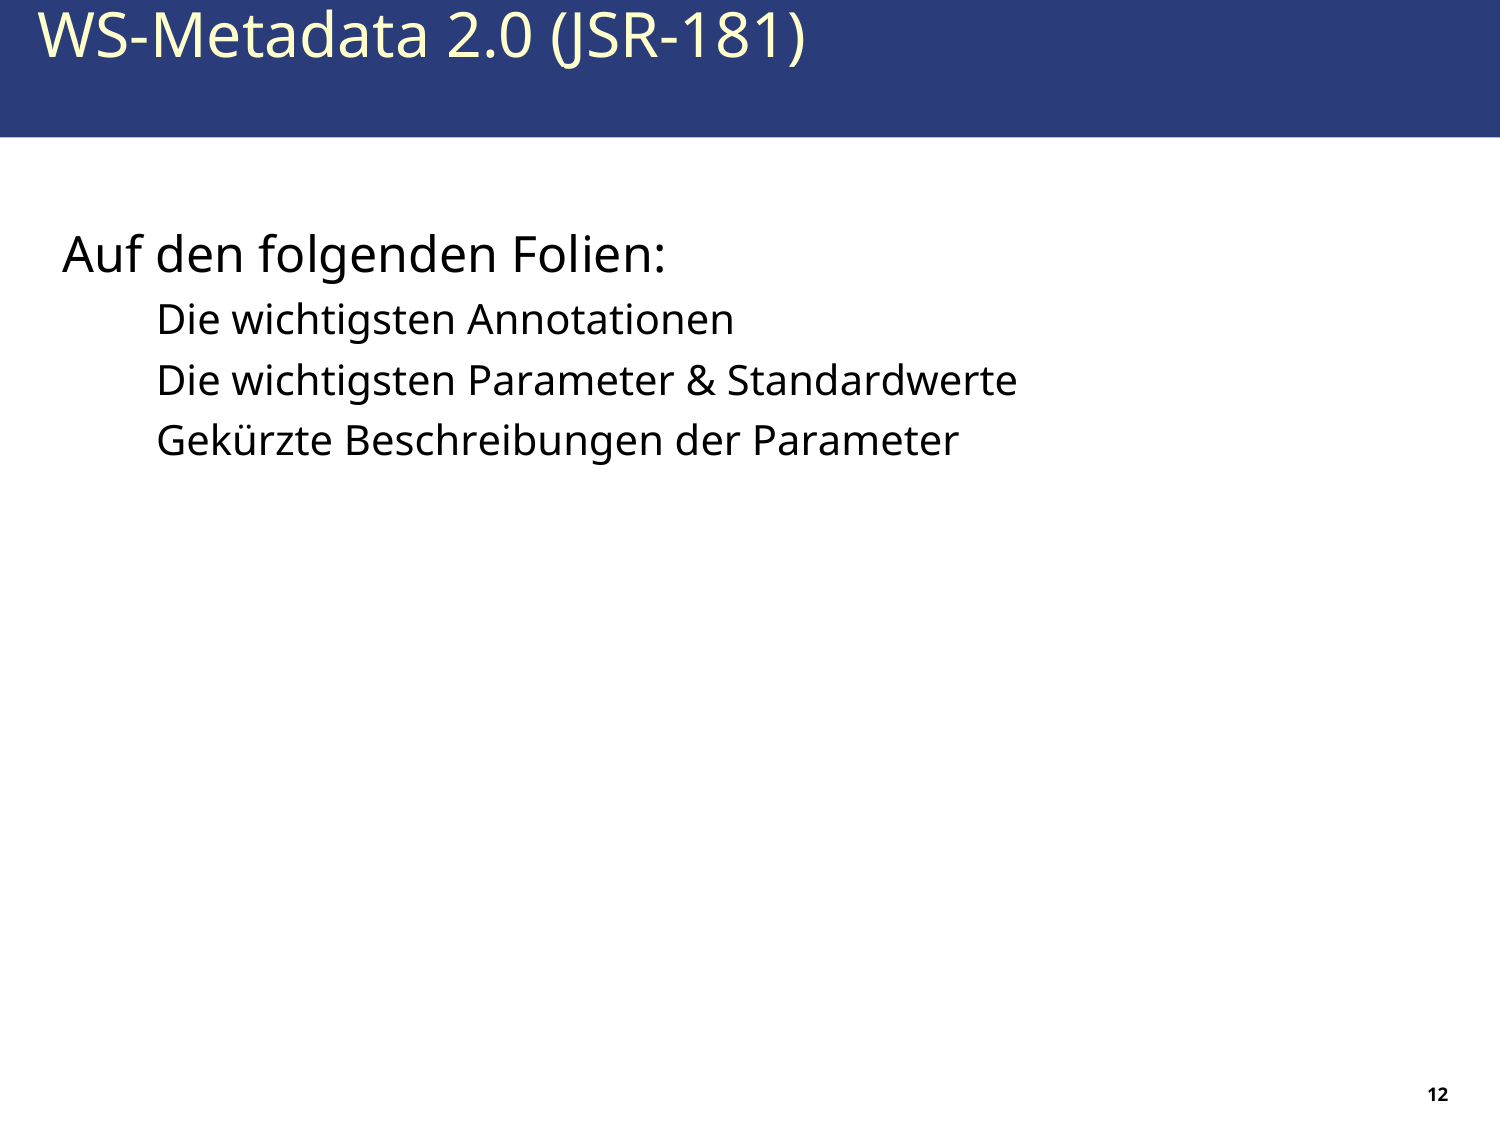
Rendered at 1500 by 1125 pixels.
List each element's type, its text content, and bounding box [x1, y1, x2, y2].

text_box <Nummer> [1412, 1077, 1500, 1117]
text_box Auf den folgenden Folien: Die wichtigsten Annotationen Die wichtigsten Parameter & Standardwerte Gekürzte Beschreibungen der Parameter [62, 149, 1450, 1088]
text_box WS-Metadata 2.0 (JSR-181)‏ [37, 0, 1476, 116]
